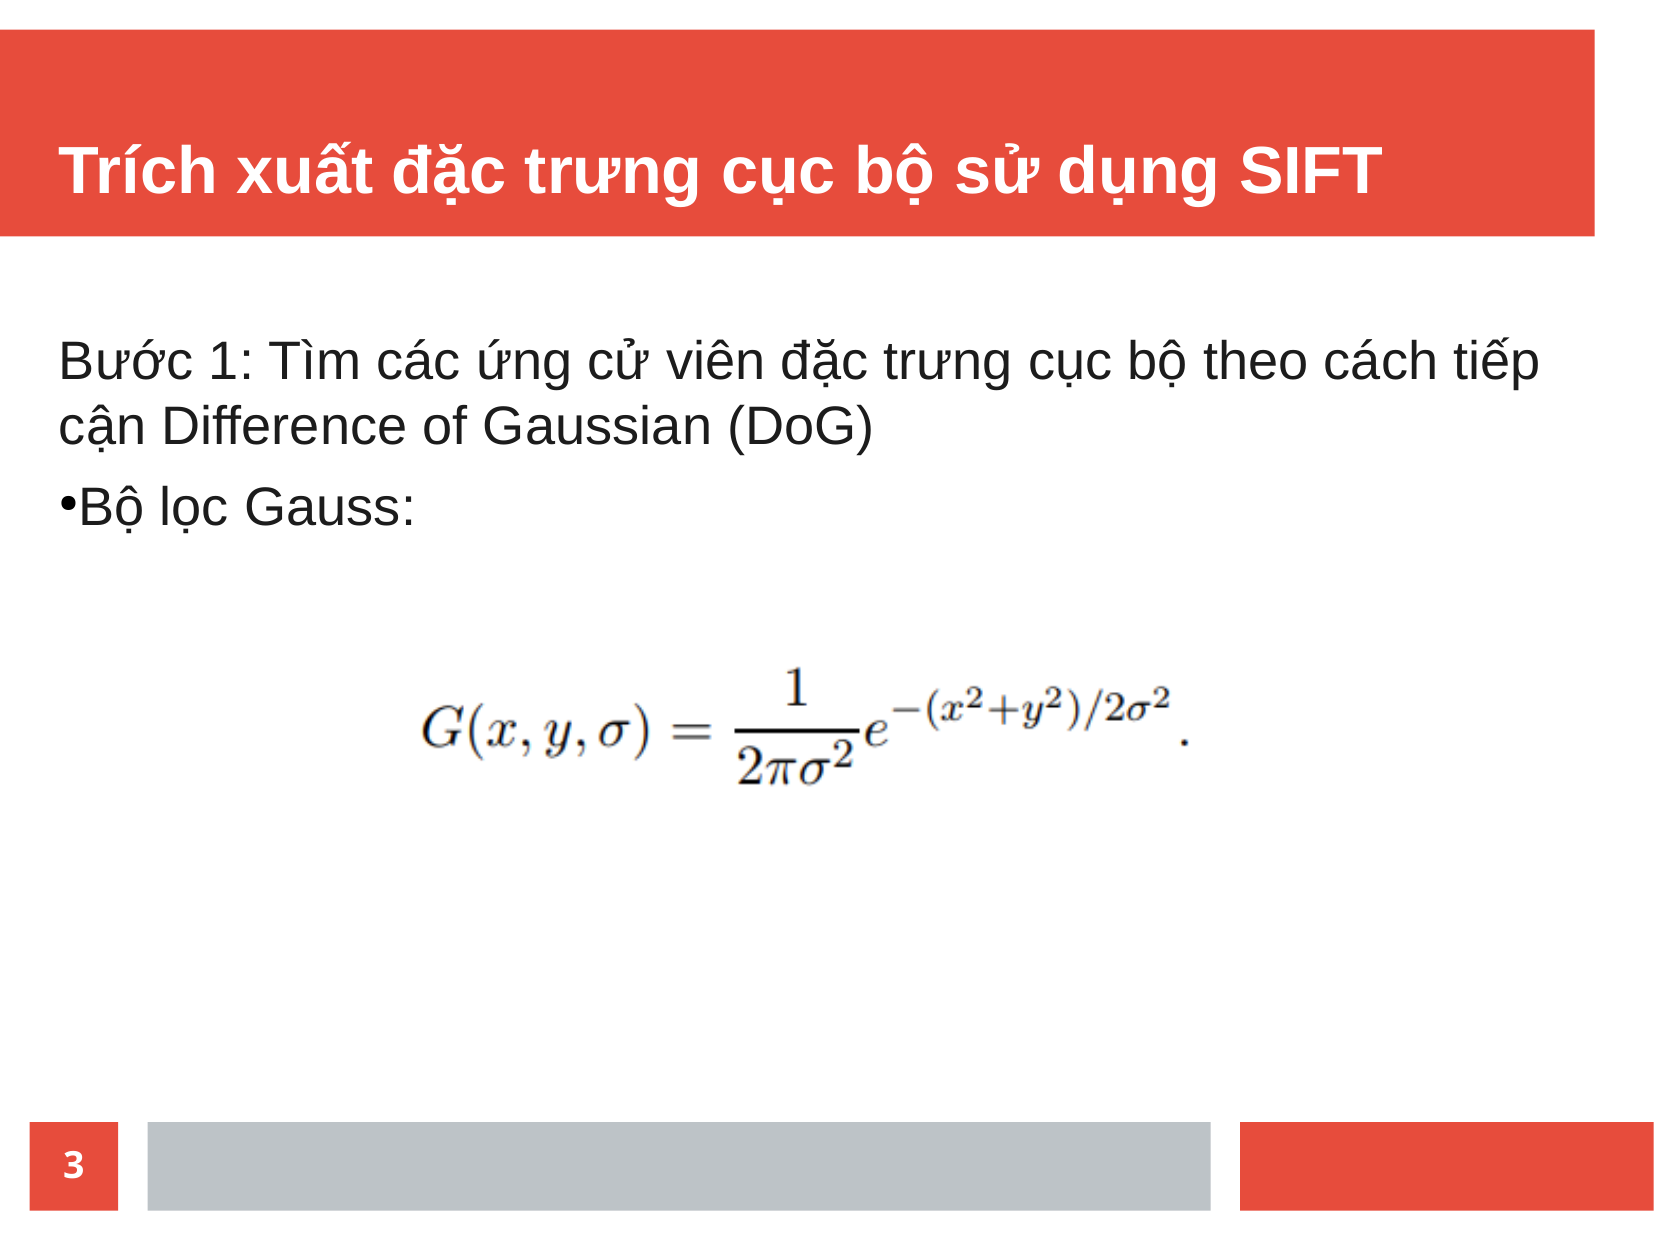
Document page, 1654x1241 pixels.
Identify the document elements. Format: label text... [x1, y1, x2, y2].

title Trích xuất đặc trưng cục bộ sử dụng SIFT [59, 59, 1595, 207]
list Bước 1: Tìm các ứng cử viên đặc trưng cục bộ theo cách tiếp cận Difference of Gaussian (DoG) Bộ lọc Gauss: [59, 324, 1565, 1093]
text_box [29, 1122, 119, 1211]
picture [375, 638, 1216, 811]
